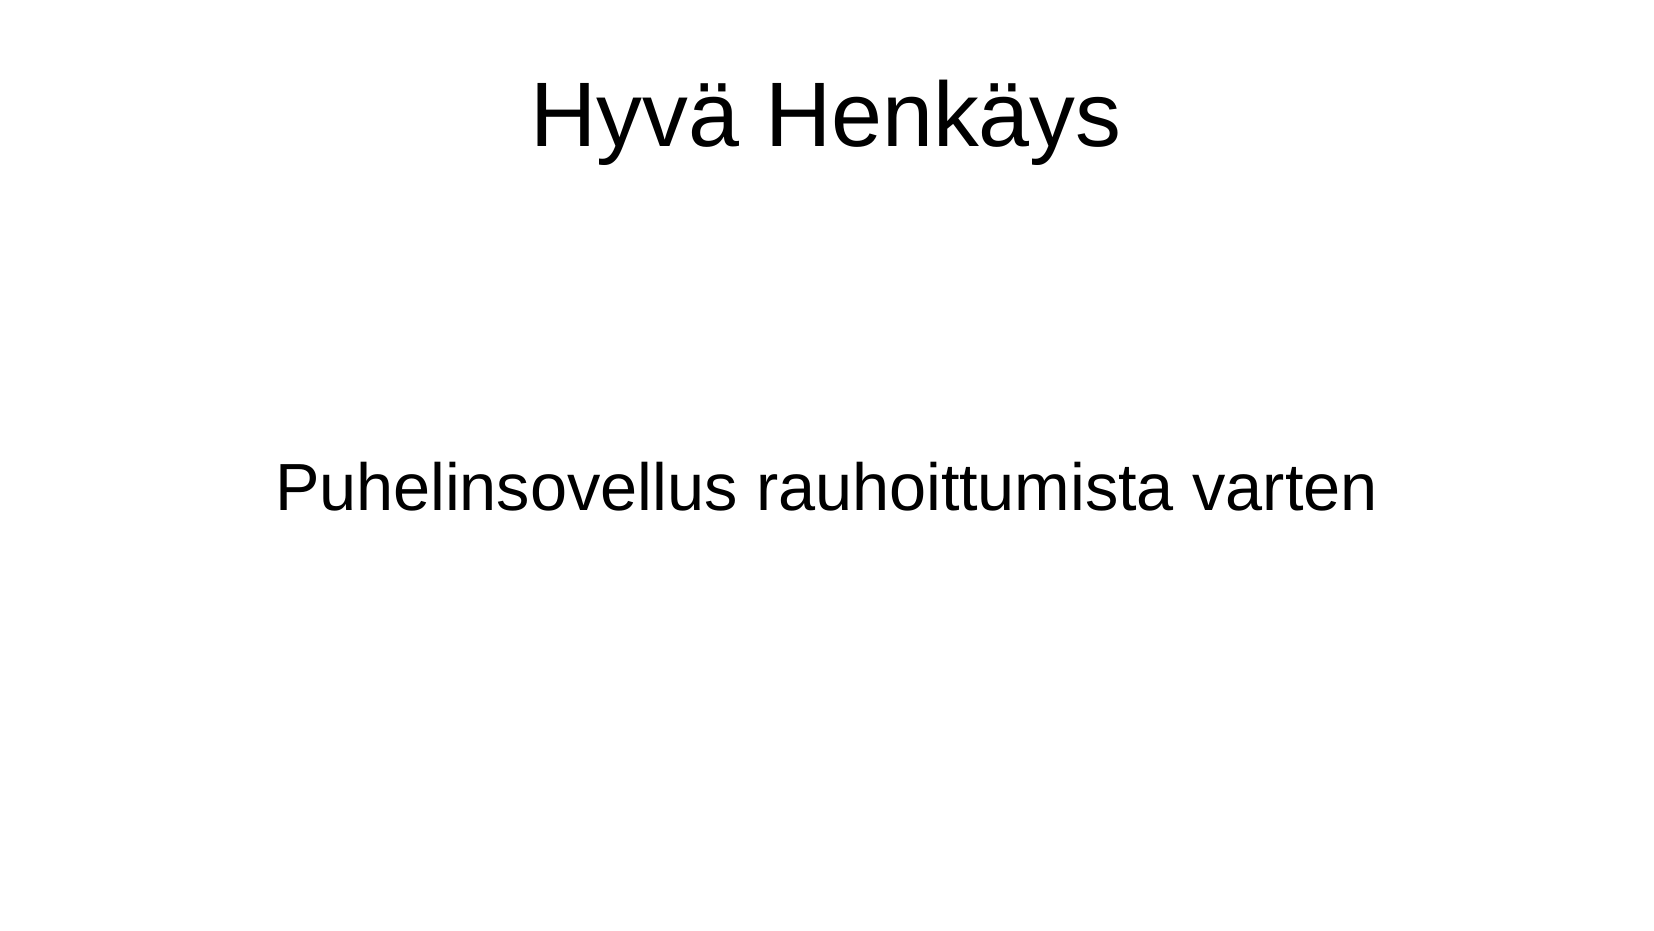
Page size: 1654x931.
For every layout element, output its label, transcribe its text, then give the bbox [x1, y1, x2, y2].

title Hyvä Henkäys [82, 37, 1571, 193]
subtitle Puhelinsovellus rauhoittumista varten [82, 217, 1571, 758]
